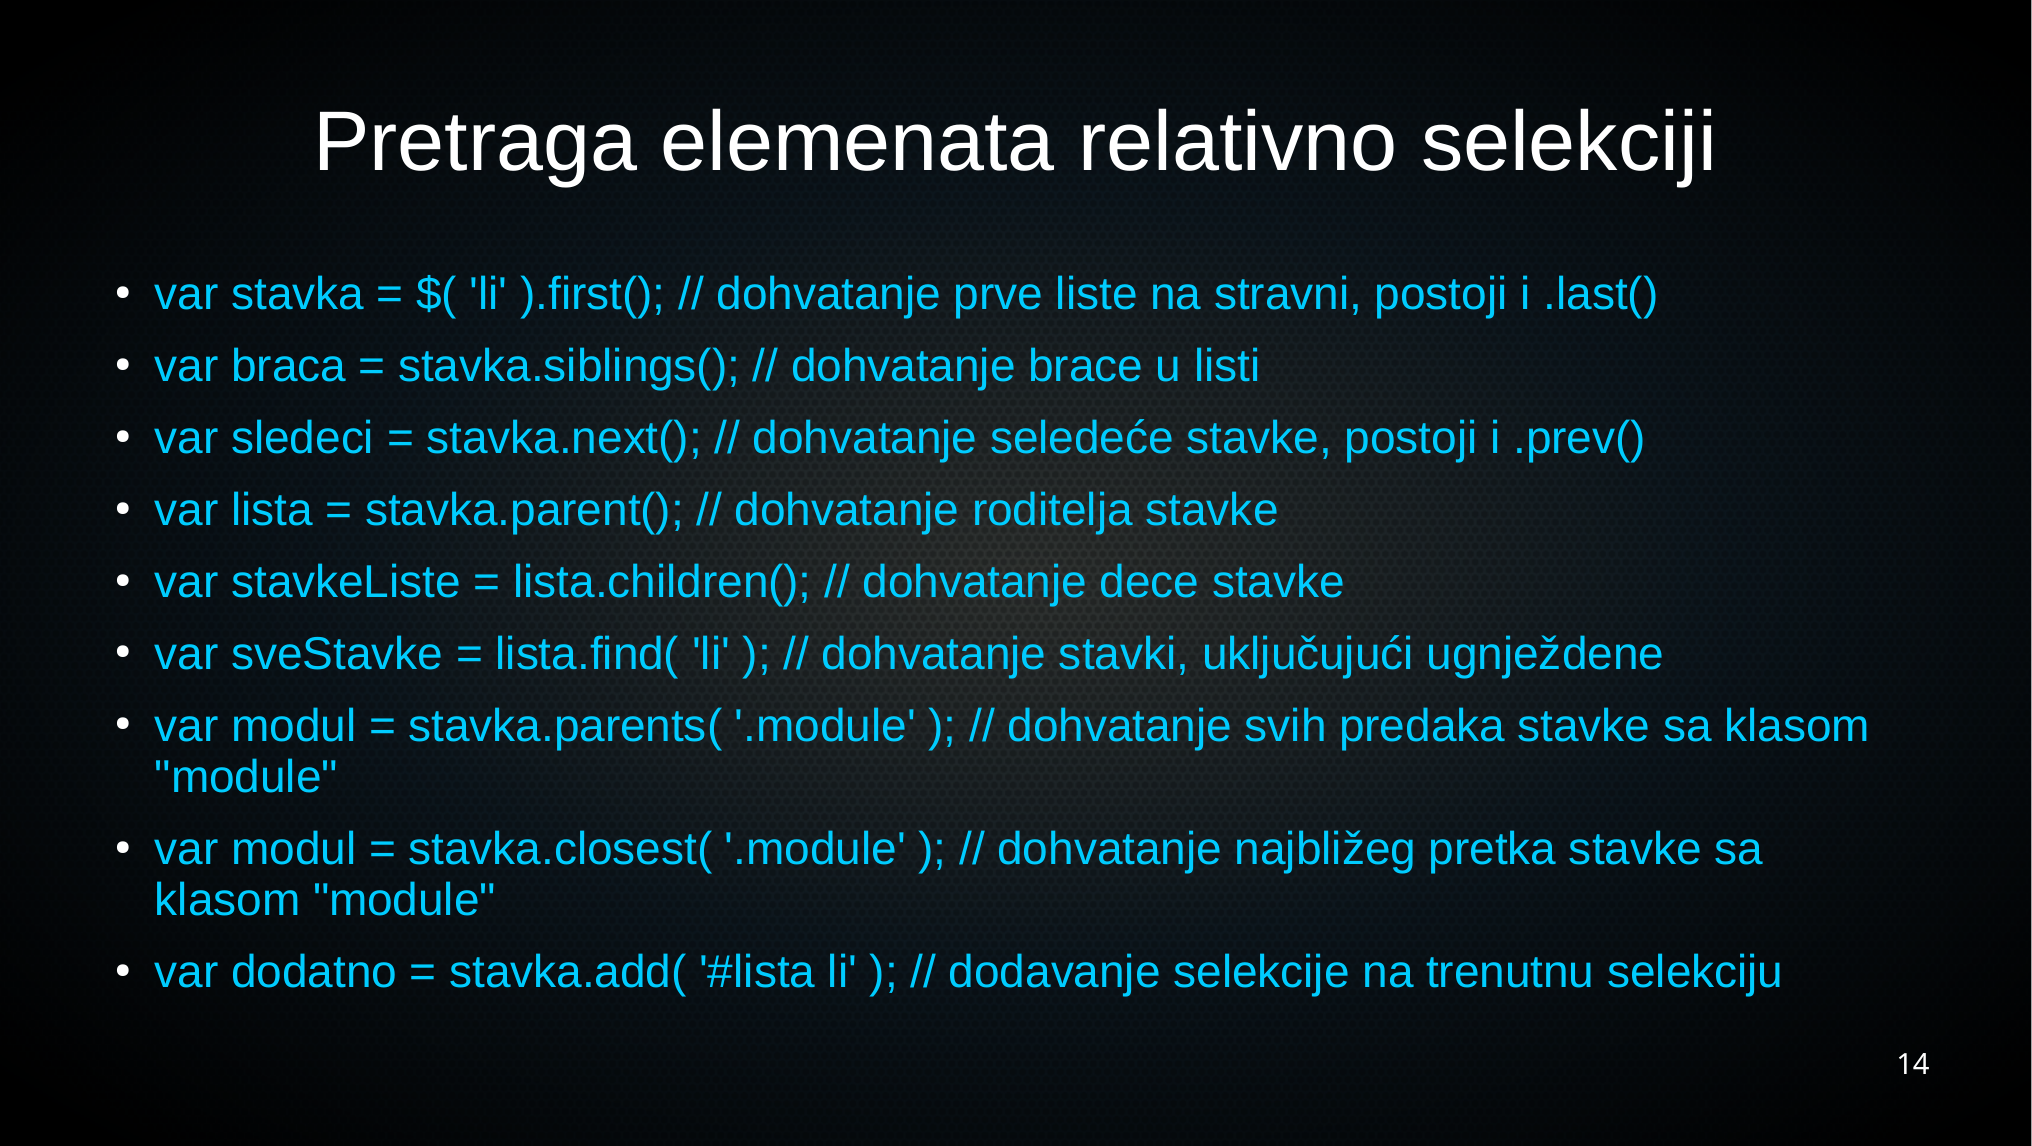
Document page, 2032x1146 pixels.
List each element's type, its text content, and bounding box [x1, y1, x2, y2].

title Pretraga elemenata relativno selekciji [101, 45, 1930, 237]
list var stavka = $( 'li' ).first(); // dohvatanje prve liste na stravni, postoji i .last() var braca = stavka.siblings(); // dohvatanje brace u listi var sledeci = stavka.next(); // dohvatanje seledeće stavke, postoji i .prev() var lista = stavka.parent(); // dohvatanje roditelja stavke var stavkeListe = lista.children(); // dohvatanje dece stavke var sveStavke = lista.find( 'li' ); // dohvatanje stavki, uključujući ugnježdene var modul = stavka.parents( '.module' ); // dohvatanje svih predaka stavke sa klasom "module" var modul = stavka.closest( '.module' ); // dohvatanje najbližeg pretka stavke sa klasom "module" var dodatno = stavka.add( '#lista li' ); // dodavanje selekcije na trenutnu selekciju [101, 268, 1890, 1004]
picture [0, 0, 2032, 1146]
